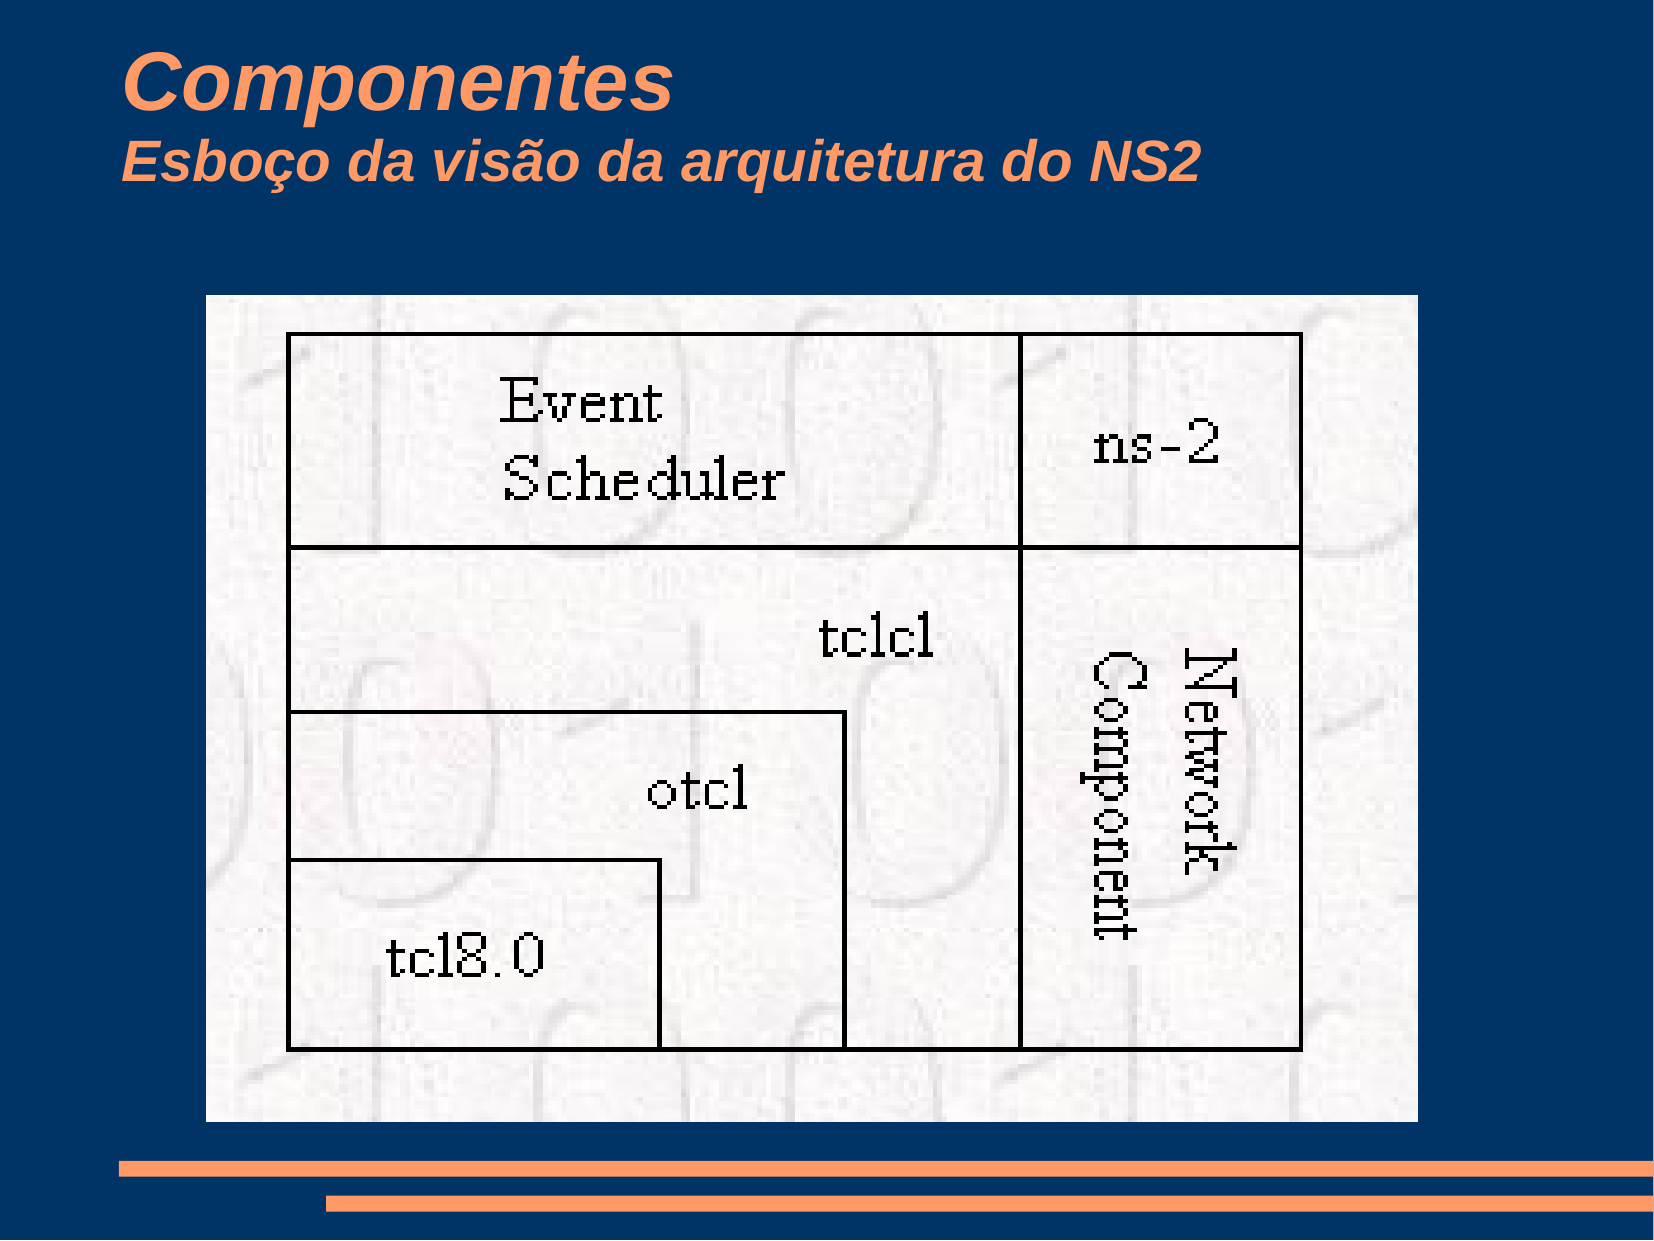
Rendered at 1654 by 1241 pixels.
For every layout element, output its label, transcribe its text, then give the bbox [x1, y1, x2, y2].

picture [206, 295, 1418, 1123]
title Componentes Esboço da visão da arquitetura do NS2 [121, 10, 1534, 218]
